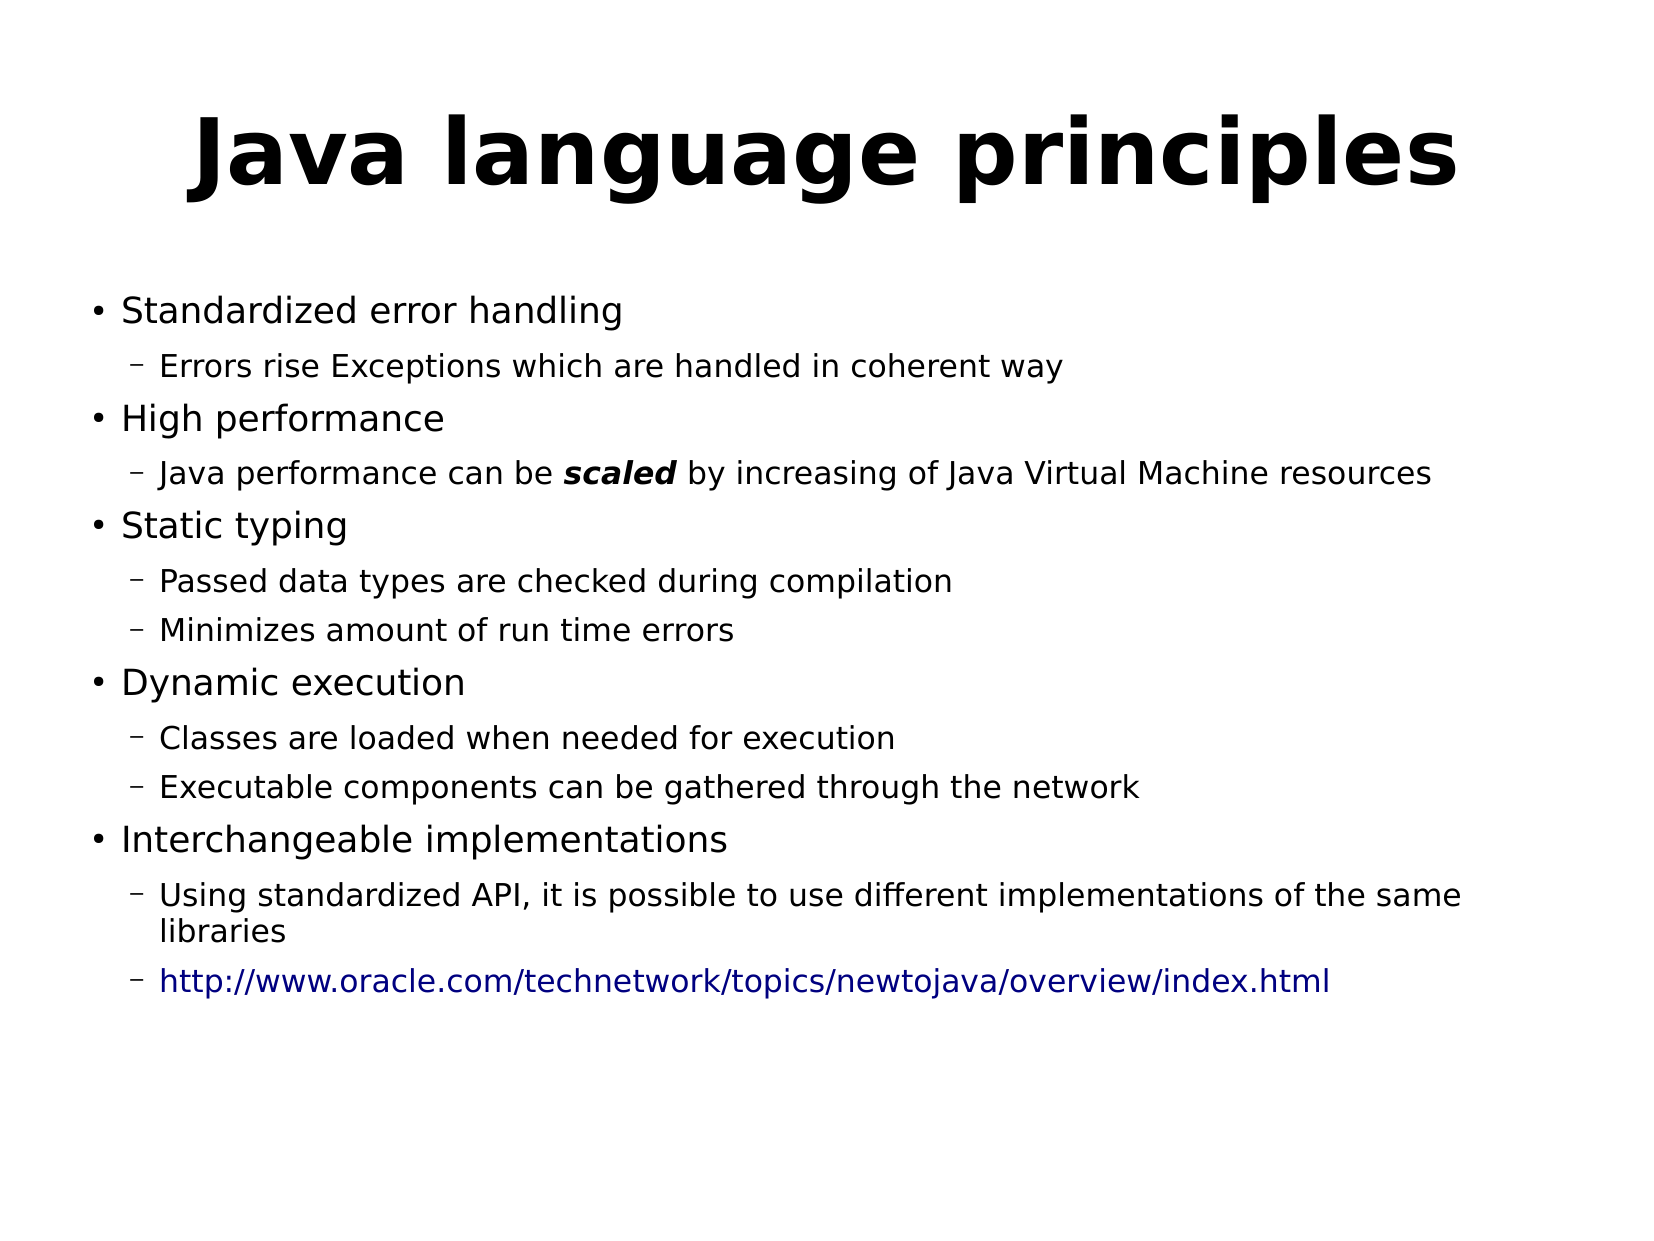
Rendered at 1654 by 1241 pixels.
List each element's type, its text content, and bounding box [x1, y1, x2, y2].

list Standardized error handling Errors rise Exceptions which are handled in coherent way High performance Java performance can be scaled by increasing of Java Virtual Machine resources Static typing Passed data types are checked during compilation Minimizes amount of run time errors Dynamic execution Classes are loaded when needed for execution Executable components can be gathered through the network Interchangeable implementations Using standardized API, it is possible to use different implementations of the same libraries http://www.oracle.com/technetwork/topics/newtojava/overview/index.html [82, 290, 1538, 1010]
title Java language principles [82, 99, 1571, 207]
